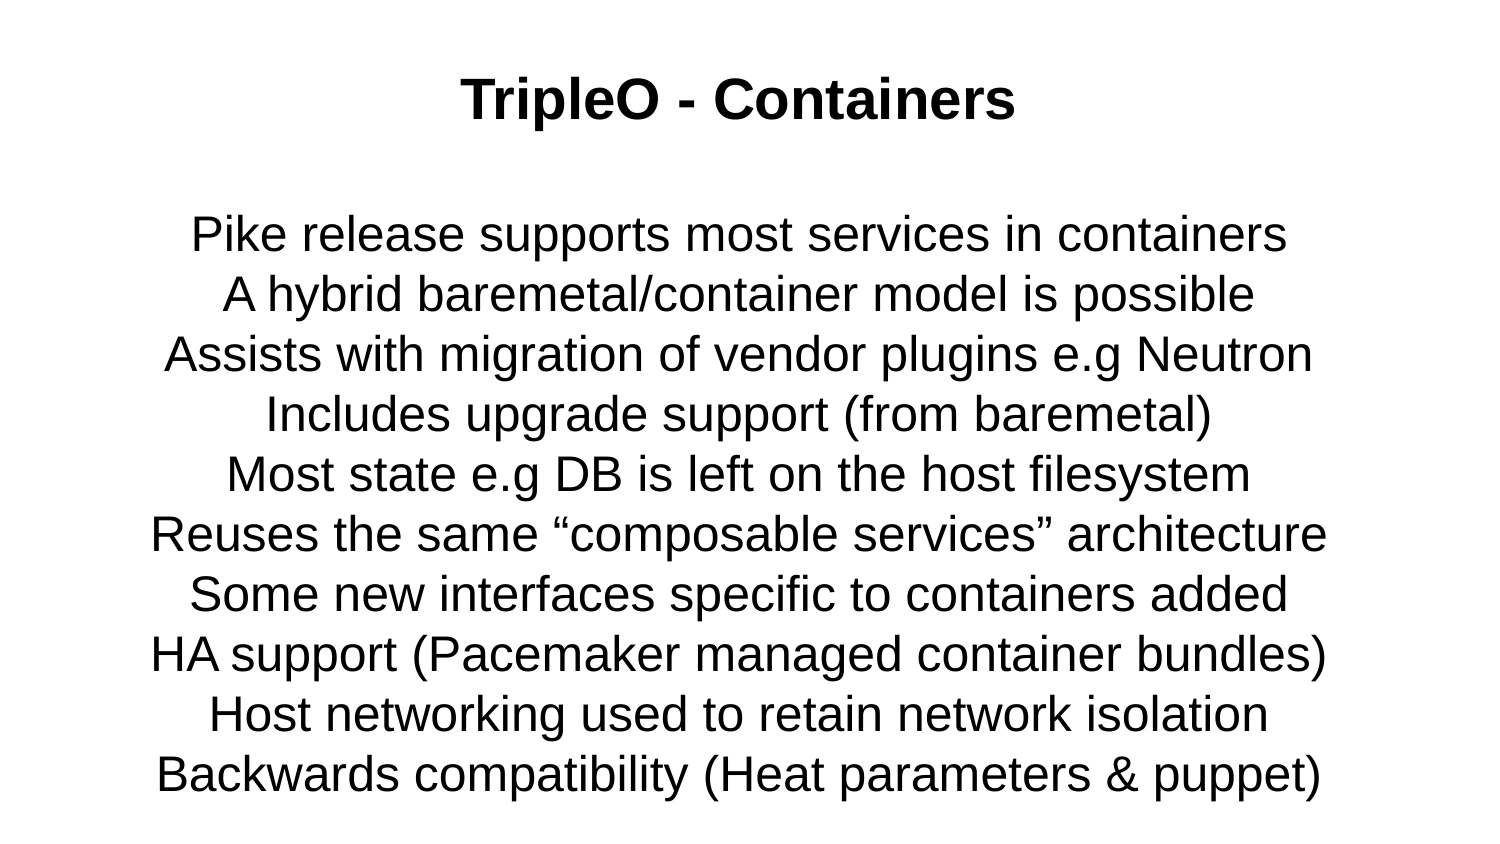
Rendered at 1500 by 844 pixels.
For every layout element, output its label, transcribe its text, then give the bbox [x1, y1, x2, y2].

title TripleO - Containers Pike release supports most services in containers A hybrid baremetal/container model is possible Assists with migration of vendor plugins e.g Neutron Includes upgrade support (from baremetal) Most state e.g DB is left on the host filesystem Reuses the same “composable services” architecture Some new interfaces specific to containers added HA support (Pacemaker managed container bundles) Host networking used to retain network isolation Backwards compatibility (Heat parameters & puppet) [64, 46, 1415, 187]
